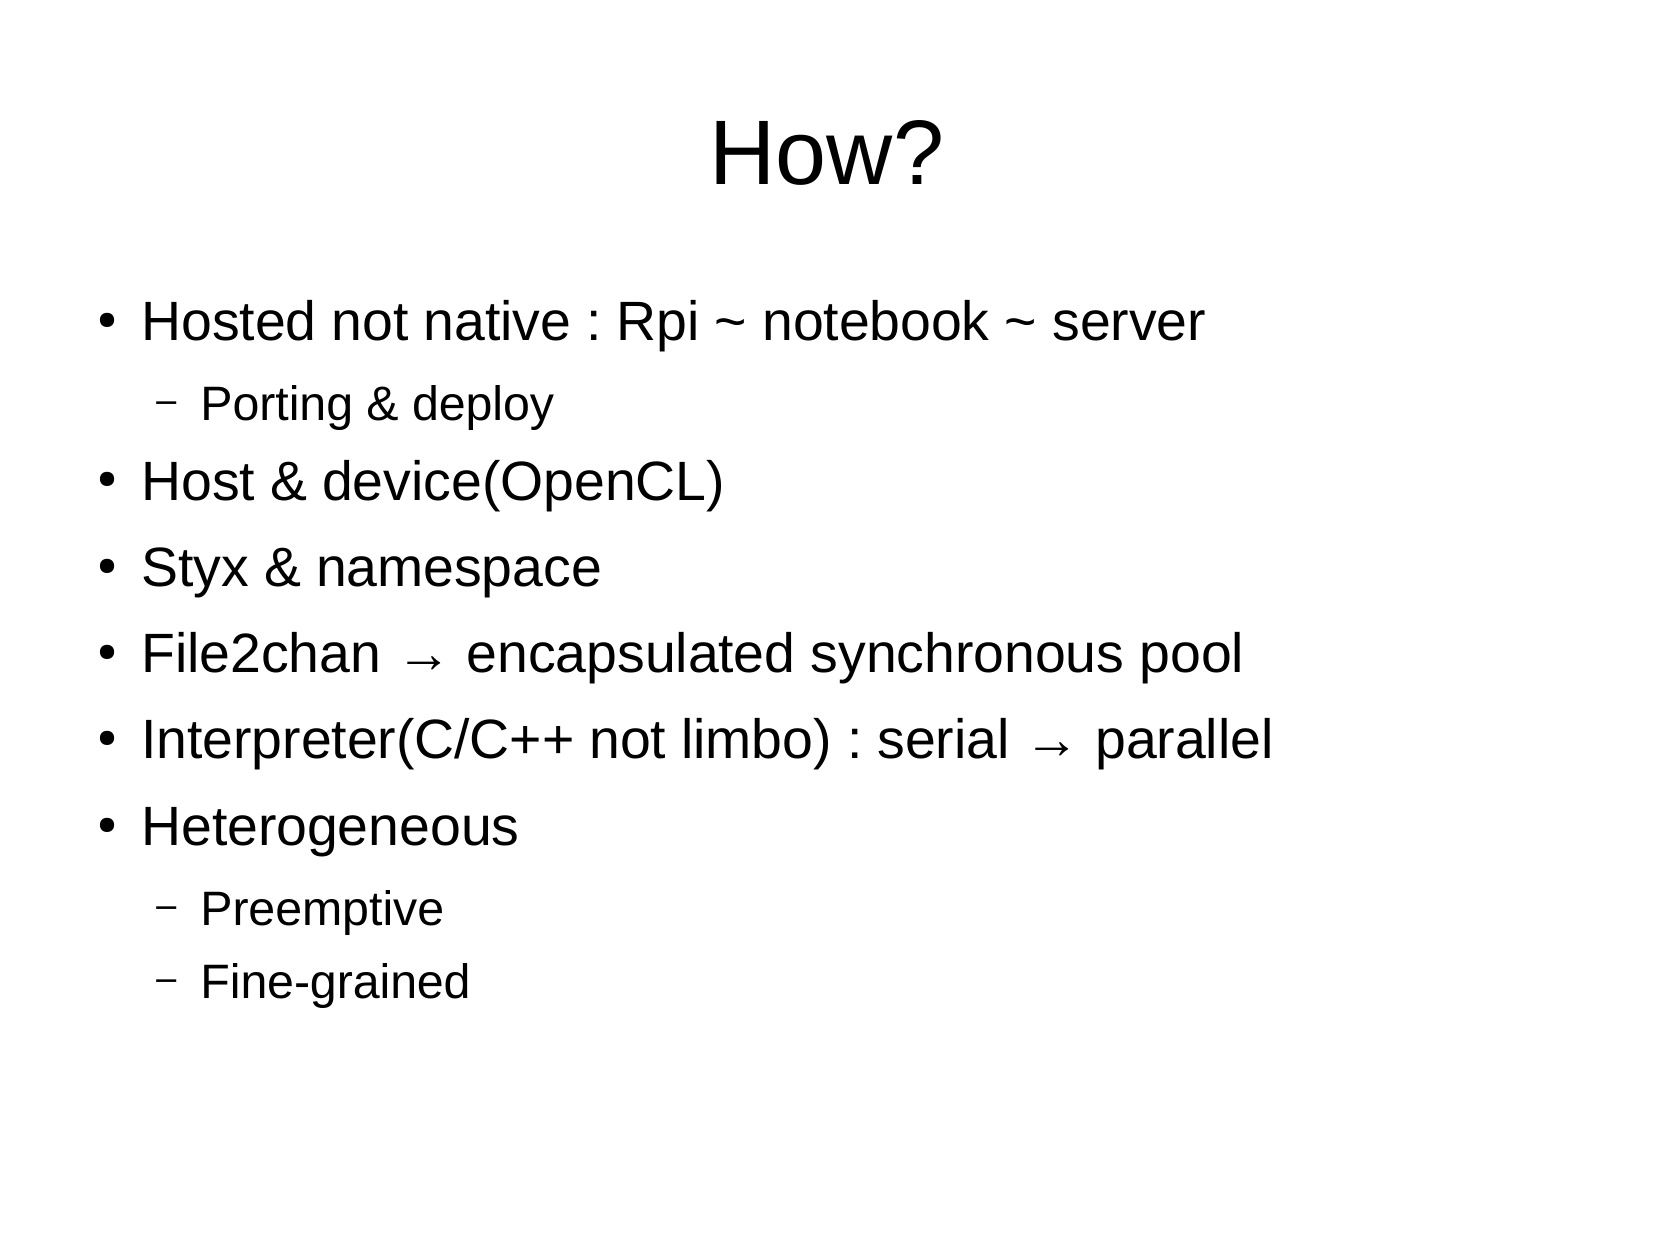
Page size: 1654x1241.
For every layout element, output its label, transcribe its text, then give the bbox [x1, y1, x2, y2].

title How? [82, 49, 1571, 257]
list Hosted not native : Rpi ~ notebook ~ server Porting & deploy Host & device(OpenCL) Styx & namespace File2chan → encapsulated synchronous pool Interpreter(C/C++ not limbo) : serial → parallel Heterogeneous Preemptive Fine-grained [82, 290, 1571, 1010]
